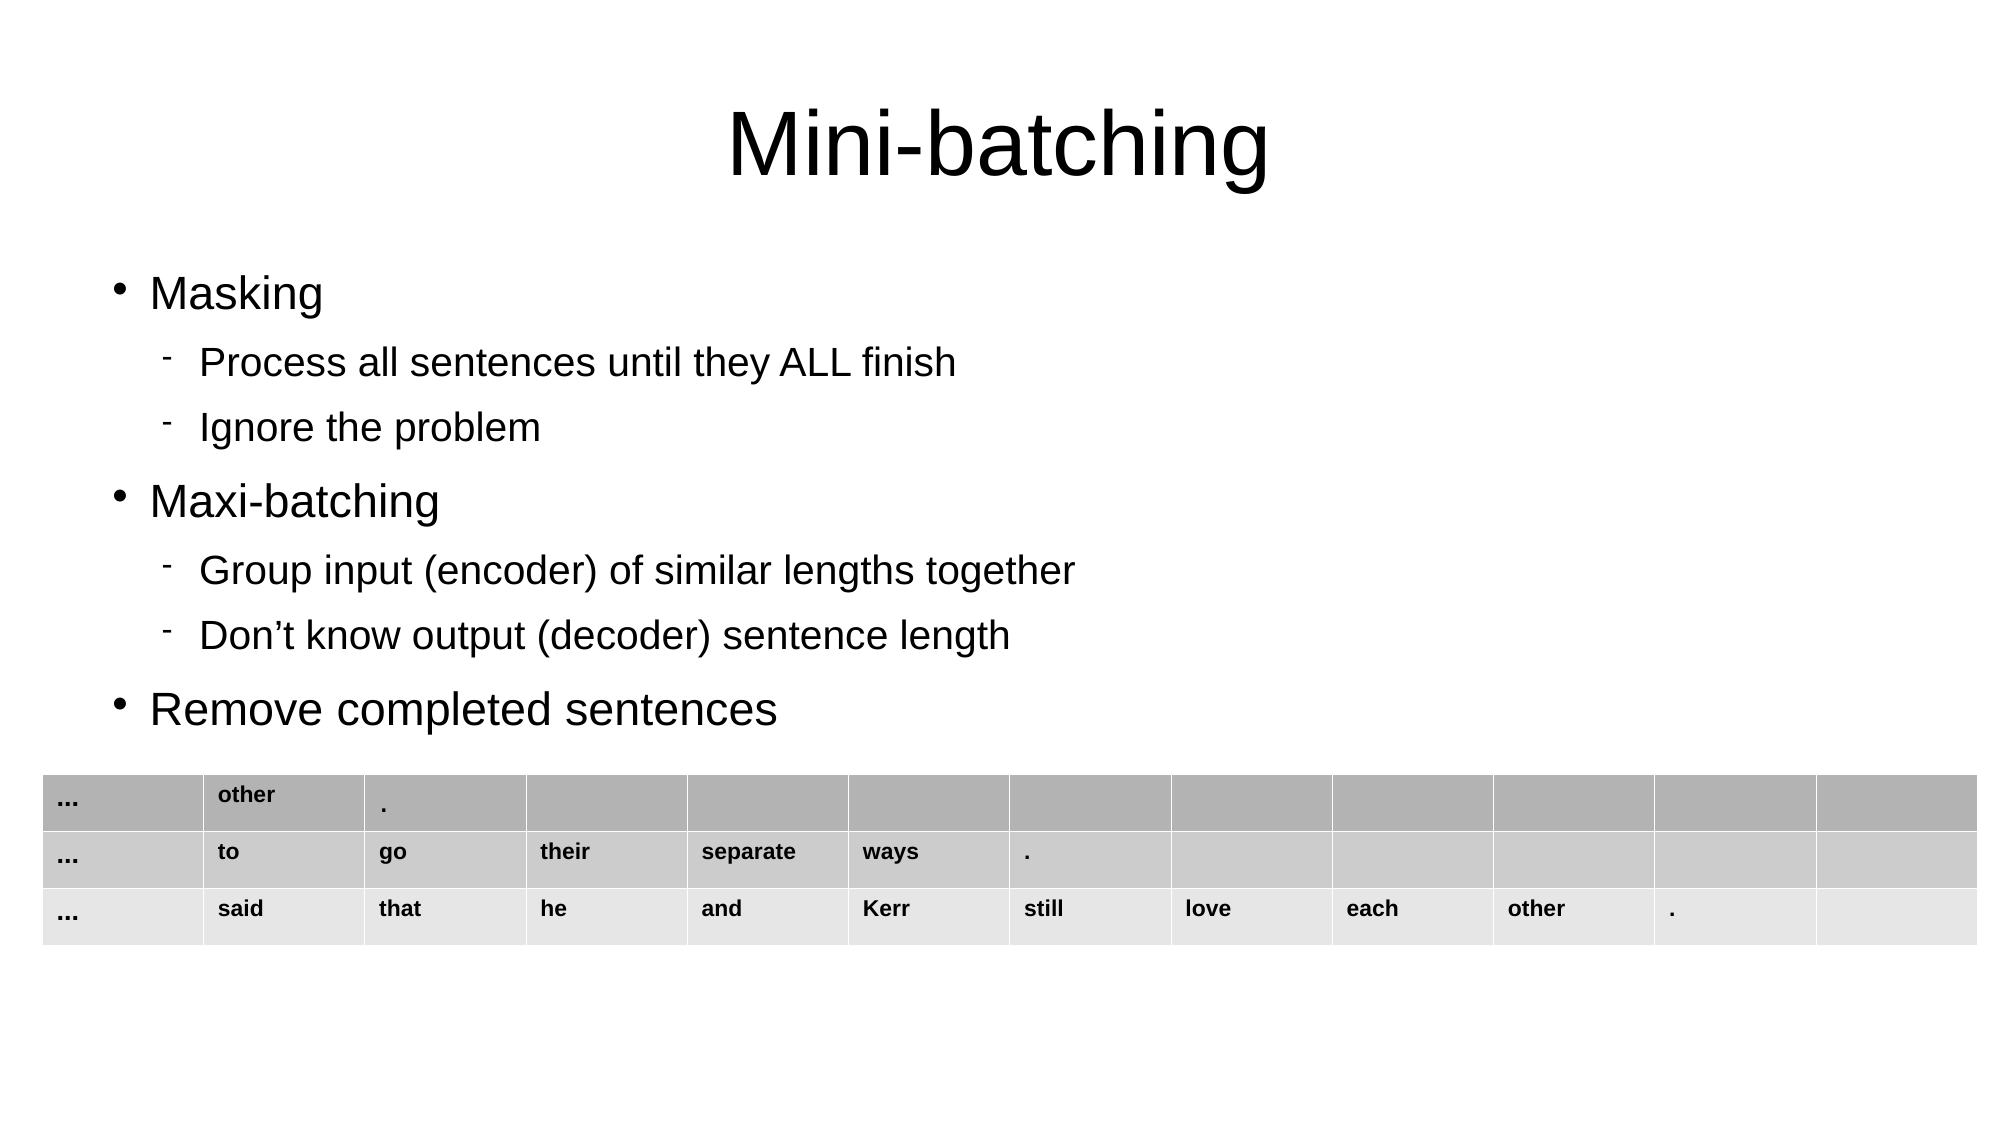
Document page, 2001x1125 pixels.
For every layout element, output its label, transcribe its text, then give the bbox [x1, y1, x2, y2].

text_box Masking Process all sentences until they ALL finish Ignore the problem Maxi-batching Group input (encoder) of similar lengths together Don’t know output (decoder) sentence length Remove completed sentences [99, 263, 1900, 740]
table_cell Kerr [849, 889, 1009, 945]
table_cell ways [849, 832, 1009, 888]
table_cell [1817, 889, 1977, 945]
table_cell he [527, 889, 687, 945]
table_cell said [204, 889, 364, 945]
table_cell that [365, 889, 526, 945]
table_cell go [365, 832, 526, 888]
table_cell and [688, 889, 848, 945]
table_cell [1655, 832, 1816, 888]
table_header [1817, 775, 1977, 831]
table_cell ... [43, 889, 203, 945]
table_header [1333, 775, 1493, 831]
table_header [527, 775, 687, 831]
table_header [688, 775, 848, 831]
table_cell [1494, 832, 1654, 888]
table_cell love [1172, 889, 1332, 945]
table_header other [204, 775, 364, 831]
table_header [1172, 775, 1332, 831]
table_cell [1817, 832, 1977, 888]
table_cell their [527, 832, 687, 888]
table_cell [1333, 832, 1493, 888]
table_cell [1172, 832, 1332, 888]
table_header . [365, 775, 526, 831]
table_cell separate [688, 832, 848, 888]
text_box Mini-batching [99, 44, 1900, 233]
table_cell to [204, 832, 364, 888]
table_cell other [1494, 889, 1654, 945]
table_cell still [1010, 889, 1171, 945]
table_header [849, 775, 1009, 831]
table_header [1655, 775, 1816, 831]
table_header ... [43, 775, 203, 831]
table_cell ... [43, 832, 203, 888]
table_cell each [1333, 889, 1493, 945]
table_cell . [1010, 832, 1171, 888]
table_header [1010, 775, 1171, 831]
table_header [1494, 775, 1654, 831]
table_cell . [1655, 889, 1816, 945]
